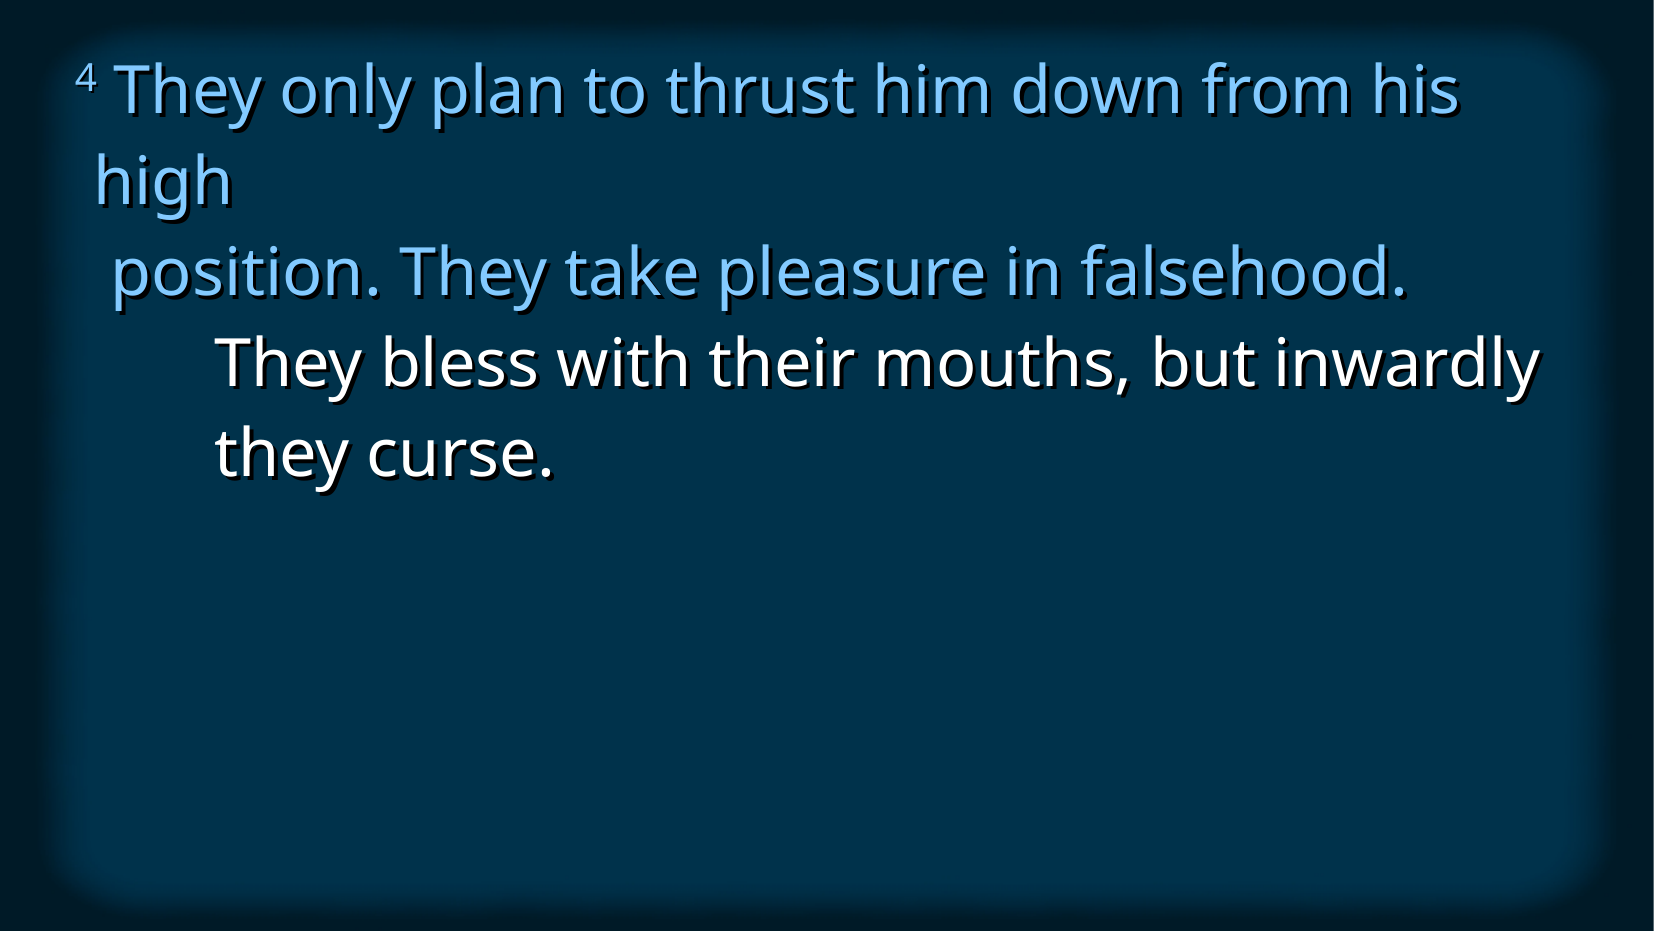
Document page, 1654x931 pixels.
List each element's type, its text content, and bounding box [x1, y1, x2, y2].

text_box 4 They only plan to thrust him down from his high position. They take pleasure in falsehood. They bless with their mouths, but inwardly they curse. [60, 35, 1591, 406]
picture [0, 0, 1654, 931]
